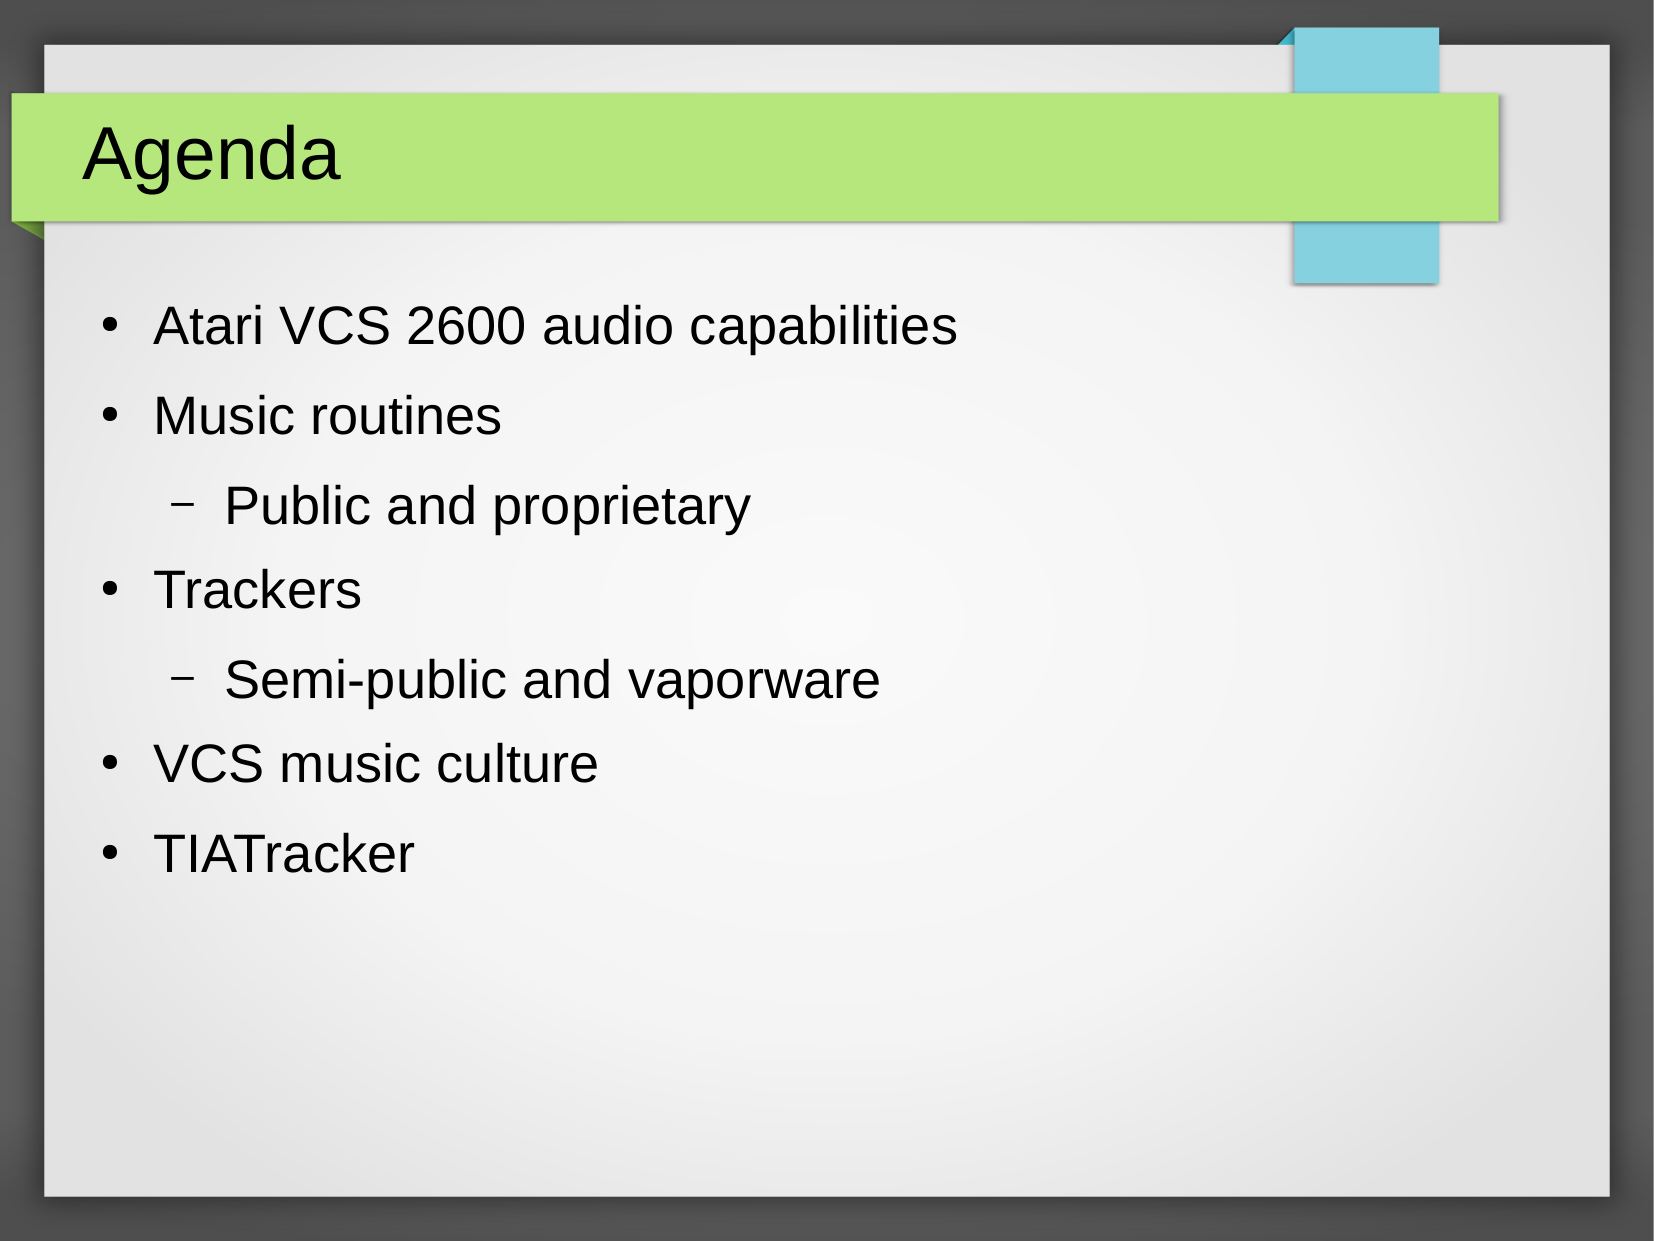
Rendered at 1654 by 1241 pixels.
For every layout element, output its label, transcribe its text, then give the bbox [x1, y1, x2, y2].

list Atari VCS 2600 audio capabilities Music routines Public and proprietary Trackers Semi-public and vaporware VCS music culture TIATracker [82, 295, 1571, 1015]
picture [0, 0, 1654, 1241]
title Agenda [82, 94, 1264, 213]
